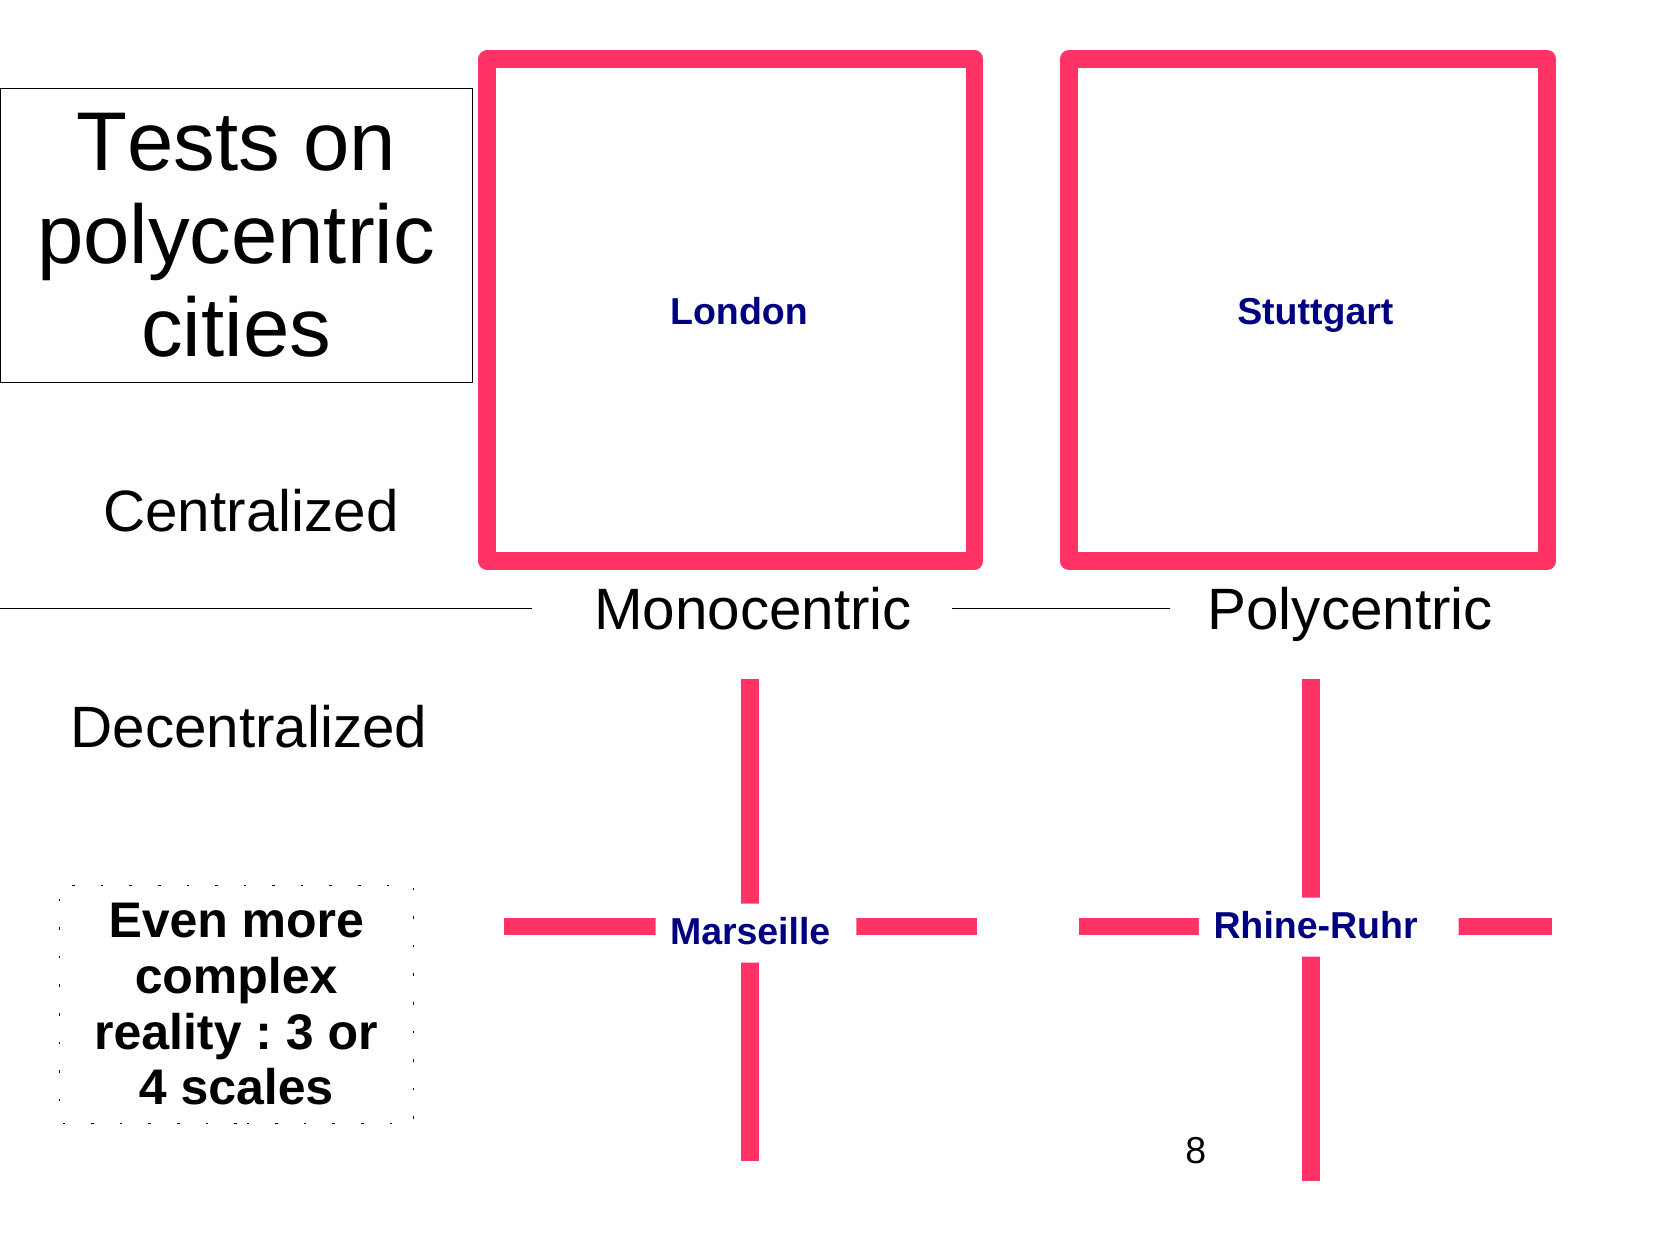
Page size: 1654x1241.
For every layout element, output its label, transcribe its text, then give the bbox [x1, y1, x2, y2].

picture [466, 0, 1607, 1241]
text_box Centralized [88, 472, 414, 553]
text_box Even more complex reality : 3 or 4 scales [59, 885, 414, 1124]
text_box Decentralized [56, 687, 443, 768]
text_box Marseille [655, 903, 857, 963]
text_box Tests on polycentric cities [0, 88, 473, 383]
text_box London [655, 283, 839, 343]
text_box Stuttgart [1222, 283, 1430, 343]
text_box Monocentric [579, 570, 928, 650]
text_box Rhine-Ruhr [1198, 897, 1459, 957]
text_box Polycentric [1192, 570, 1509, 650]
